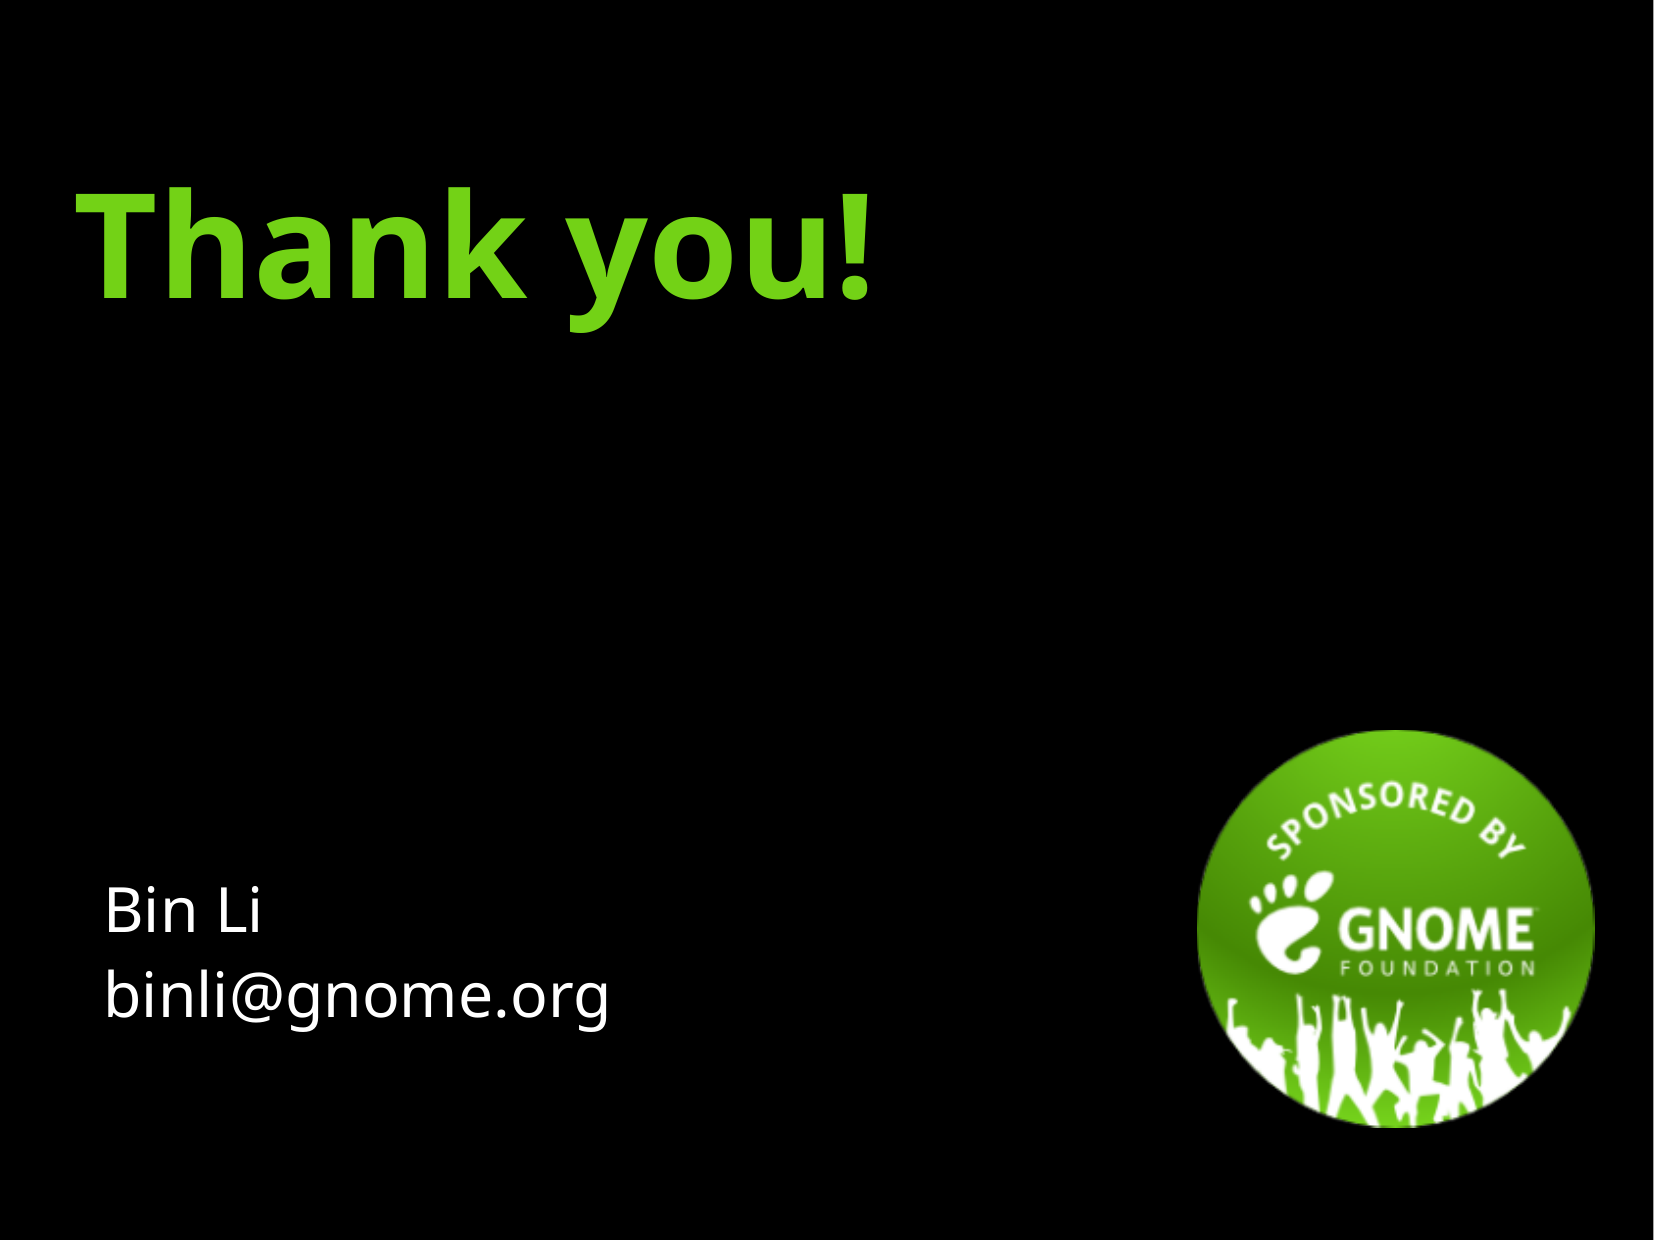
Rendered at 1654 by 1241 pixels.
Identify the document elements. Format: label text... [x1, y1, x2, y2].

text_box Bin Li binli@gnome.org [88, 868, 975, 1034]
picture [1197, 730, 1595, 1128]
text_box Thank you! [59, 146, 1506, 337]
